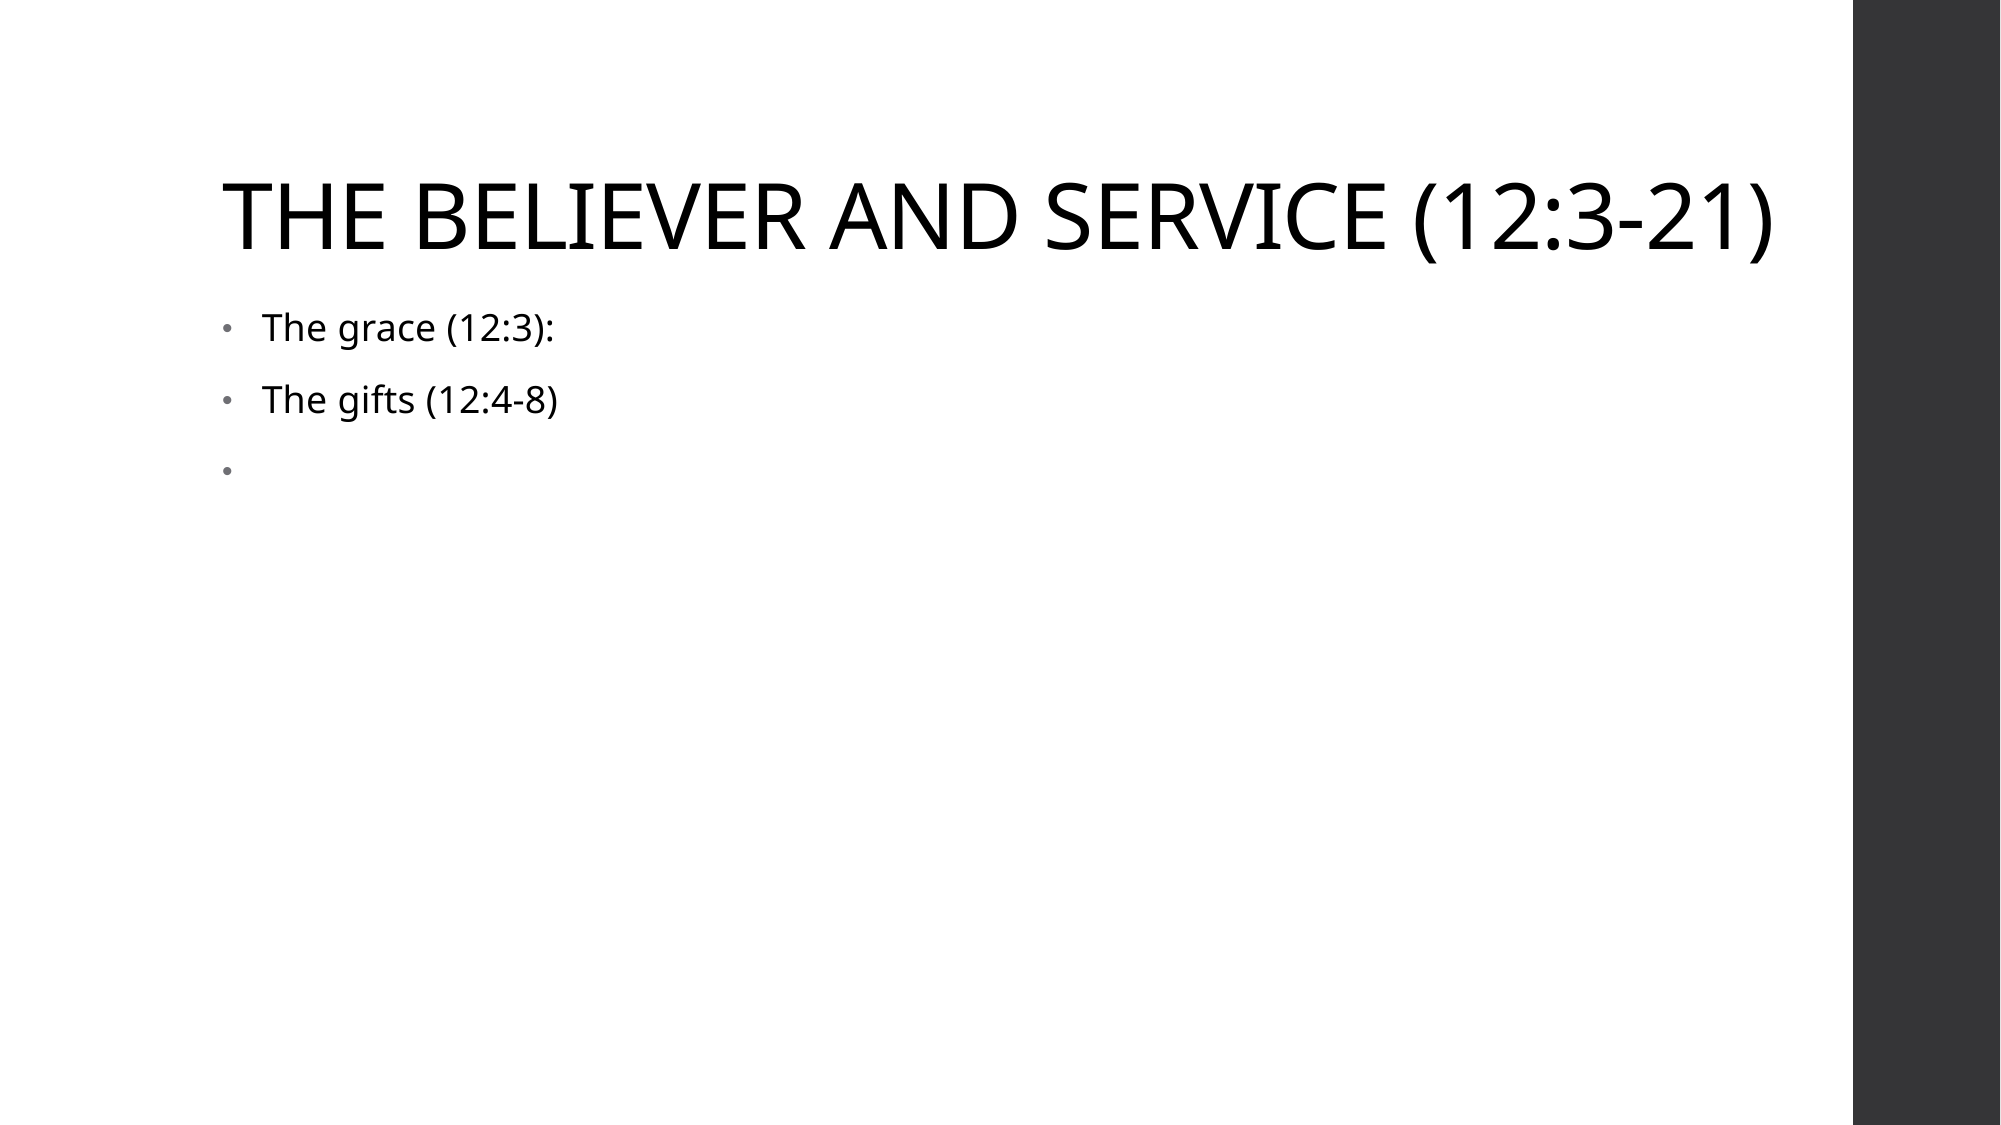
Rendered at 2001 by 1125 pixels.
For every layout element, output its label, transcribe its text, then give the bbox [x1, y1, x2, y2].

list The grace (12:3): The gifts (12:4-8) [206, 299, 1617, 1014]
title THE BELIEVER AND SERVICE (12:3-21) [206, 60, 1797, 278]
